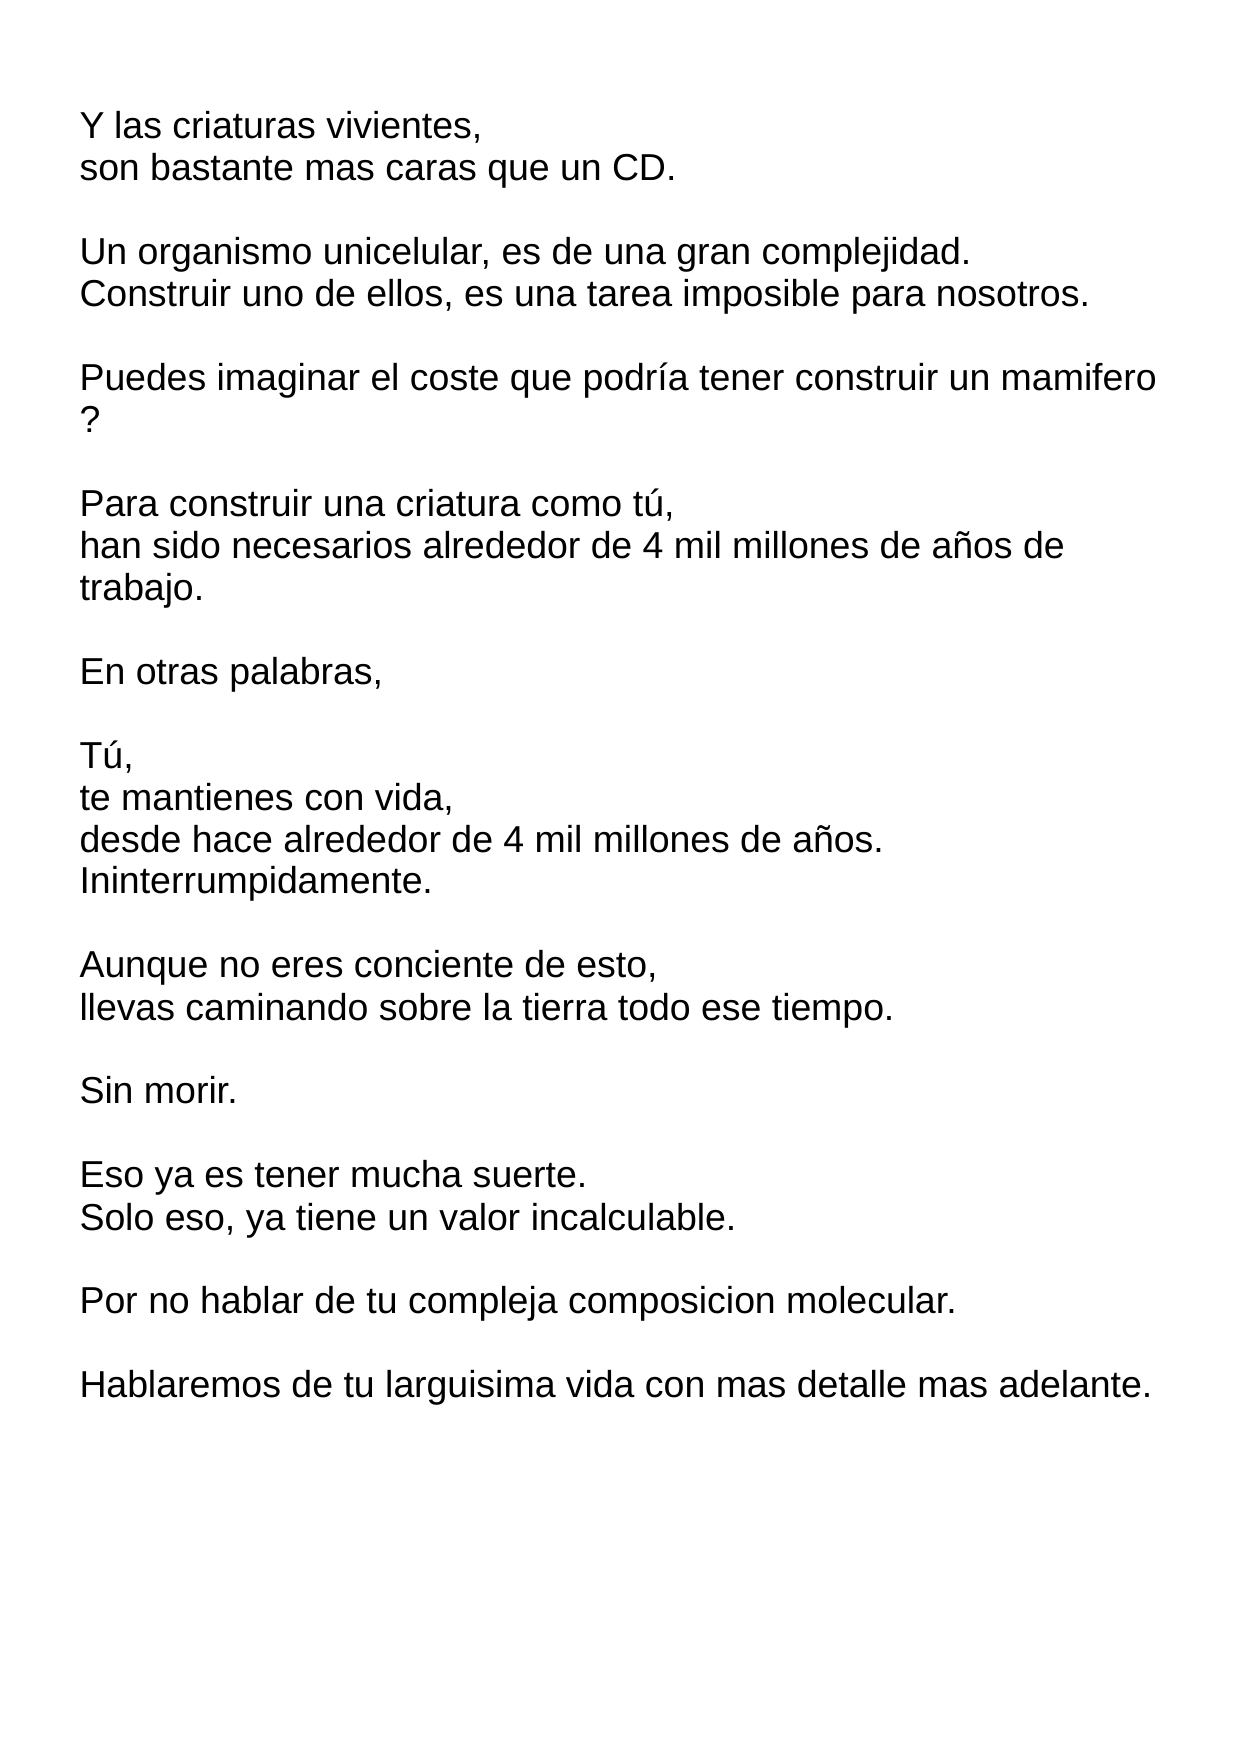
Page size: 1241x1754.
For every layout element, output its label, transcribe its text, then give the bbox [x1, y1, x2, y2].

text_box Y las criaturas vivientes, son bastante mas caras que un CD. Un organismo unicelular, es de una gran complejidad. Construir uno de ellos, es una tarea imposible para nosotros. Puedes imaginar el coste que podría tener construir un mamifero ? Para construir una criatura como tú, han sido necesarios alrededor de 4 mil millones de años de trabajo. En otras palabras, Tú, te mantienes con vida, desde hace alrededor de 4 mil millones de años. Ininterrumpidamente. Aunque no eres conciente de esto, llevas caminando sobre la tierra todo ese tiempo. Sin morir. Eso ya es tener mucha suerte. Solo eso, ya tiene un valor incalculable. Por no hablar de tu compleja composicion molecular. Hablaremos de tu larguisima vida con mas detalle mas adelante. [64, 54, 1182, 1708]
